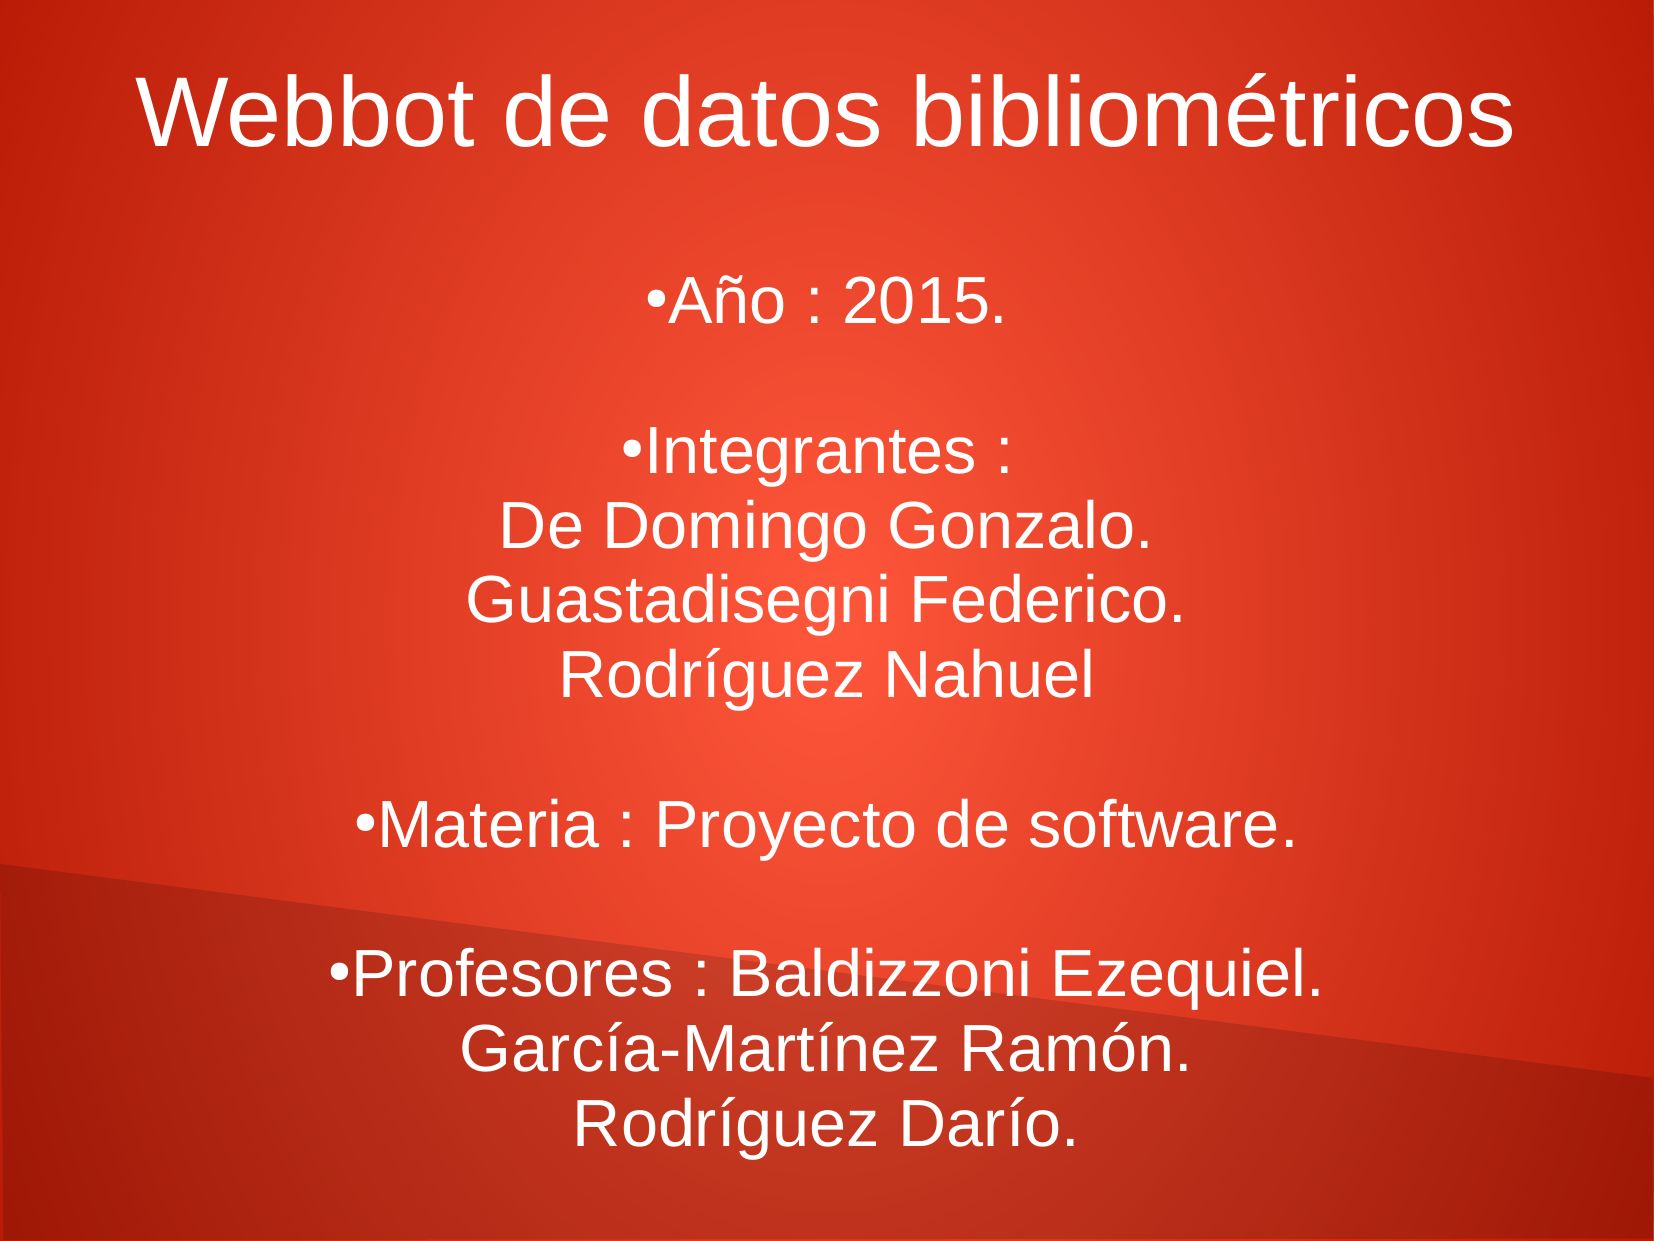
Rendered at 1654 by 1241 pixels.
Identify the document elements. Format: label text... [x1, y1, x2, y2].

subtitle Año : 2015. Integrantes : De Domingo Gonzalo. Guastadisegni Federico. Rodríguez Nahuel Materia : Proyecto de software. Profesores : Baldizzoni Ezequiel. García-Martínez Ramón. Rodríguez Darío. [82, 263, 1571, 1161]
title Webbot de datos bibliométricos [82, 1, 1571, 224]
